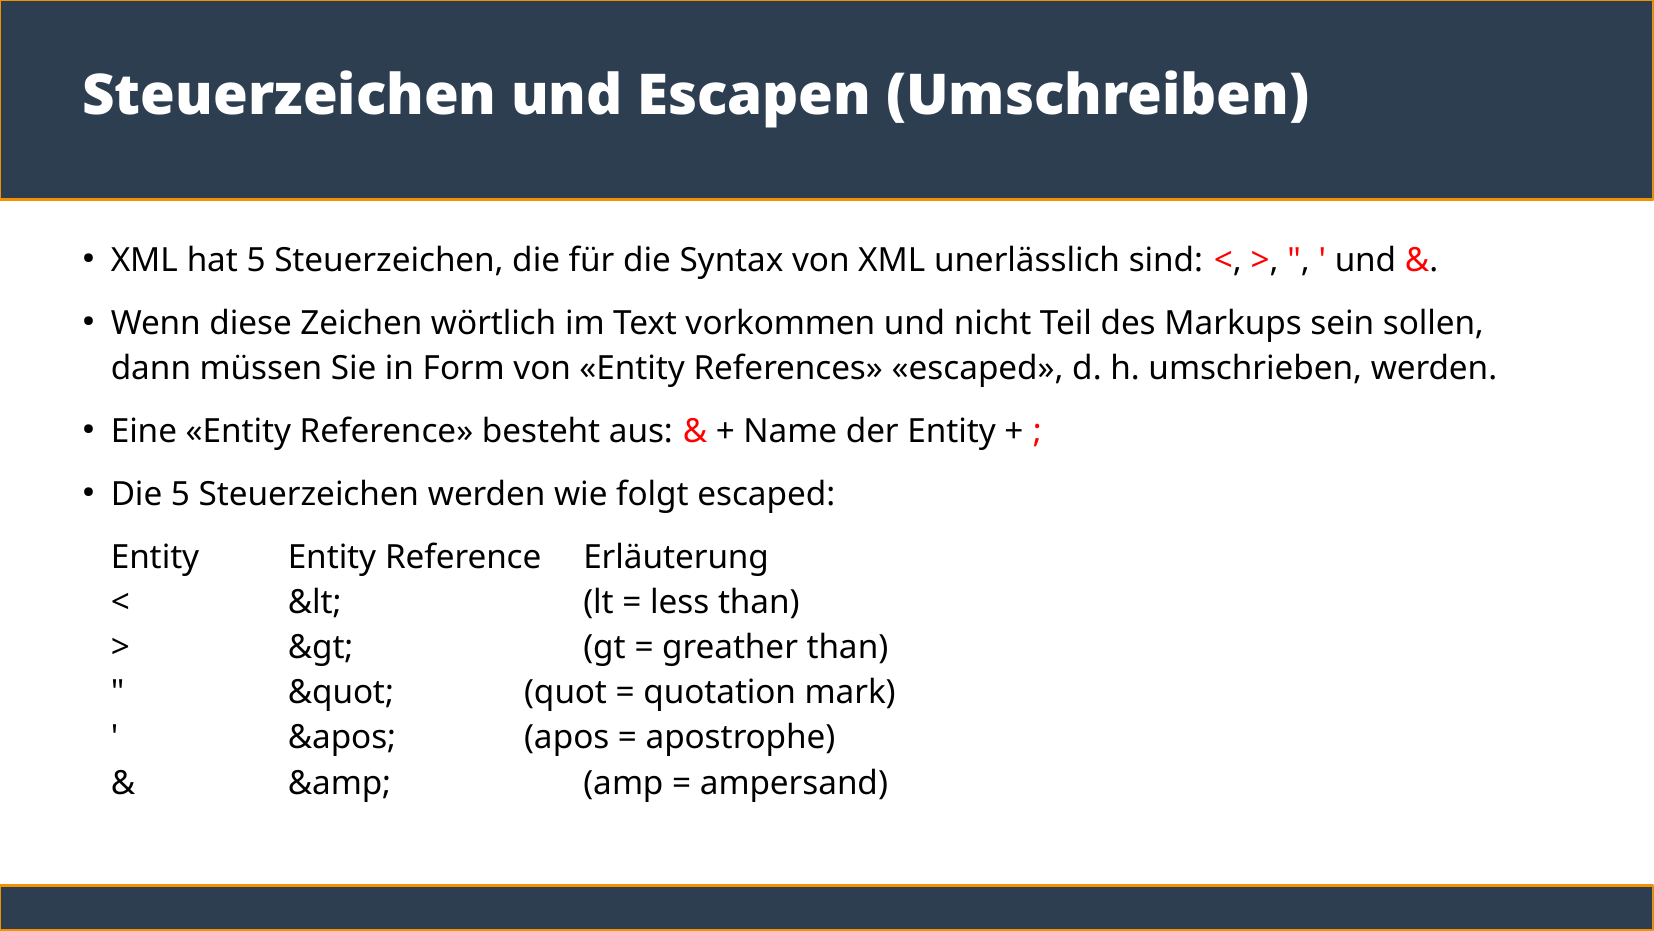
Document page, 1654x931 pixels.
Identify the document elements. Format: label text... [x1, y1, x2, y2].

list XML hat 5 Steuerzeichen, die für die Syntax von XML unerlässlich sind: <, >, ", ' und &. Wenn diese Zeichen wörtlich im Text vorkommen und nicht Teil des Markups sein sollen, dann müssen Sie in Form von «Entity References» «escaped», d. h. umschrieben, werden. Eine «Entity Reference» besteht aus: & + Name der Entity + ; Die 5 Steuerzeichen werden wie folgt escaped: Entity Entity Reference Erläuterung < &lt; (lt = less than) > &gt; (gt = greather than) " &quot; (quot = quotation mark) ' &apos; (apos = apostrophe) & &amp; (amp = ampersand) [82, 236, 1563, 811]
title Steuerzeichen und Escapen (Umschreiben) [82, 14, 1571, 171]
